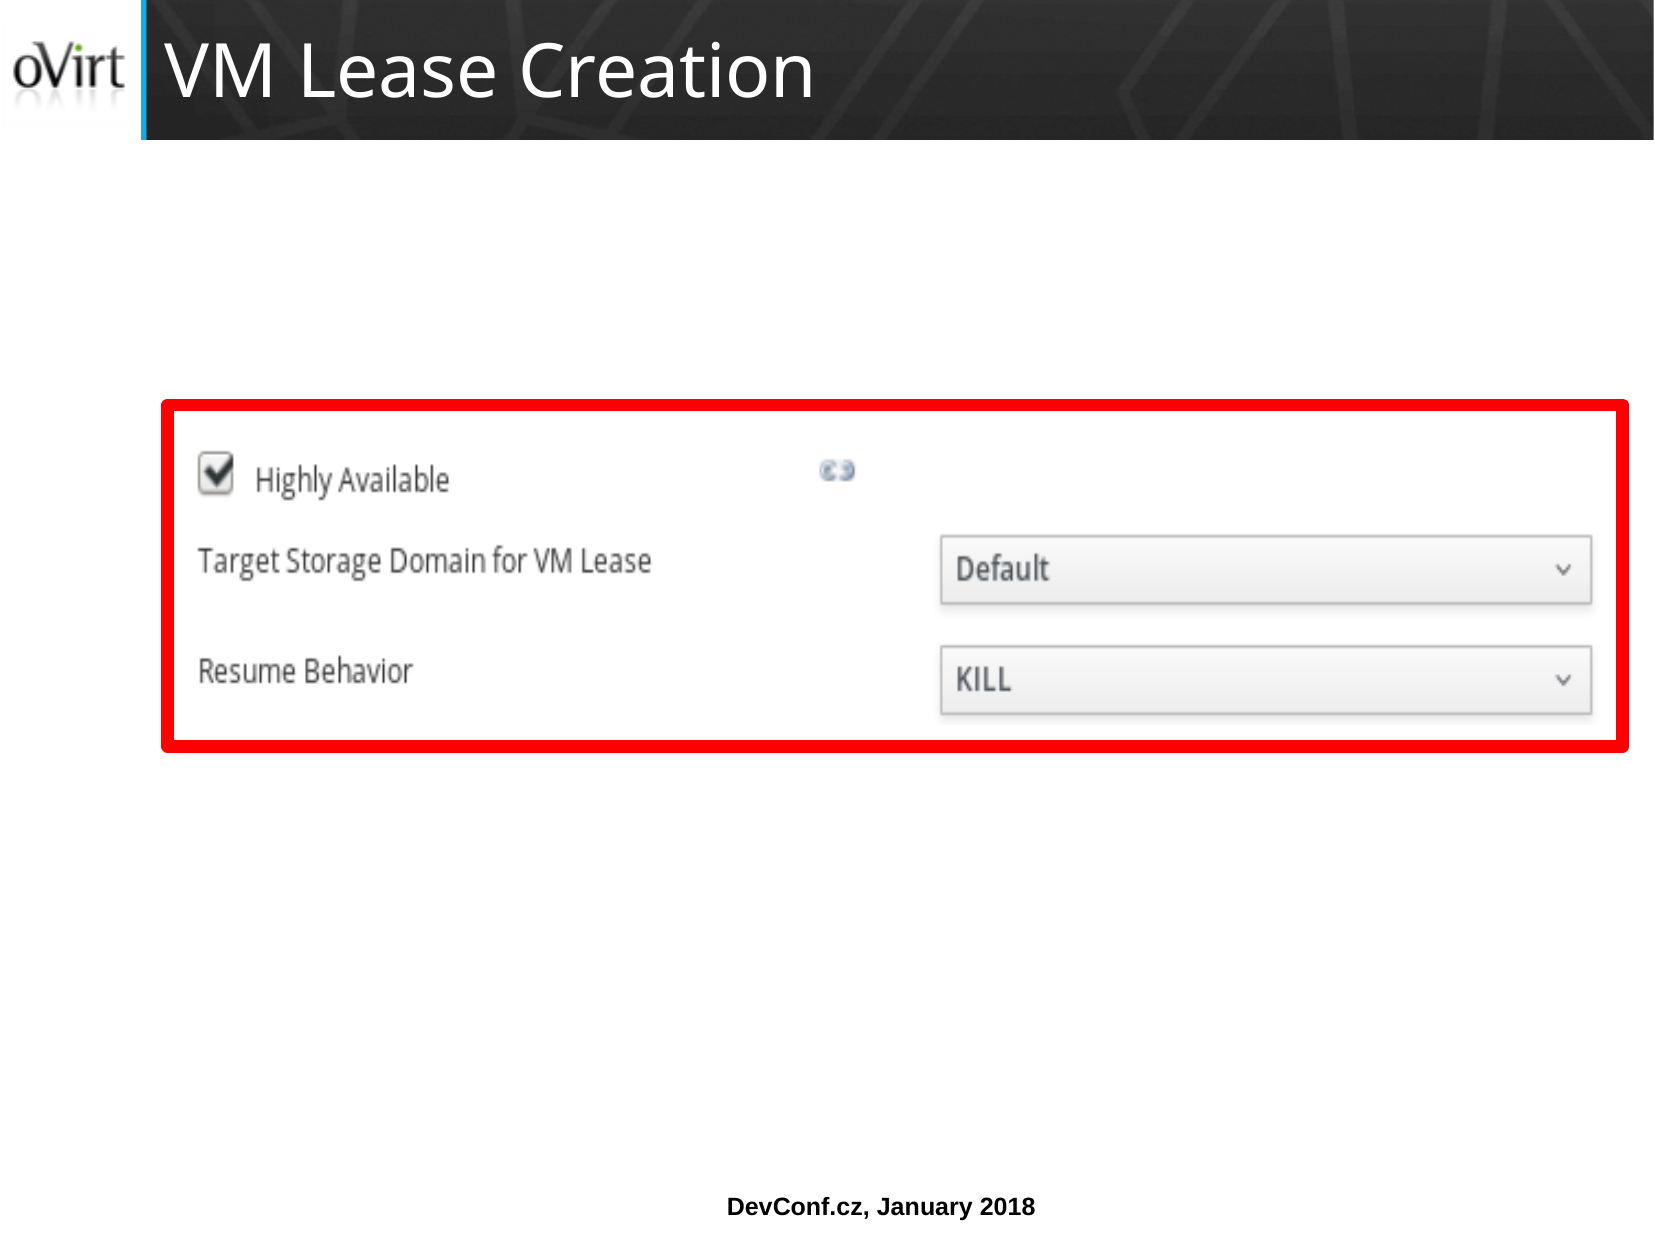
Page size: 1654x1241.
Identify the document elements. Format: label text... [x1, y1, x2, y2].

title VM Lease Creation [164, 11, 1653, 126]
picture [0, 0, 1654, 140]
picture [178, 411, 1608, 725]
